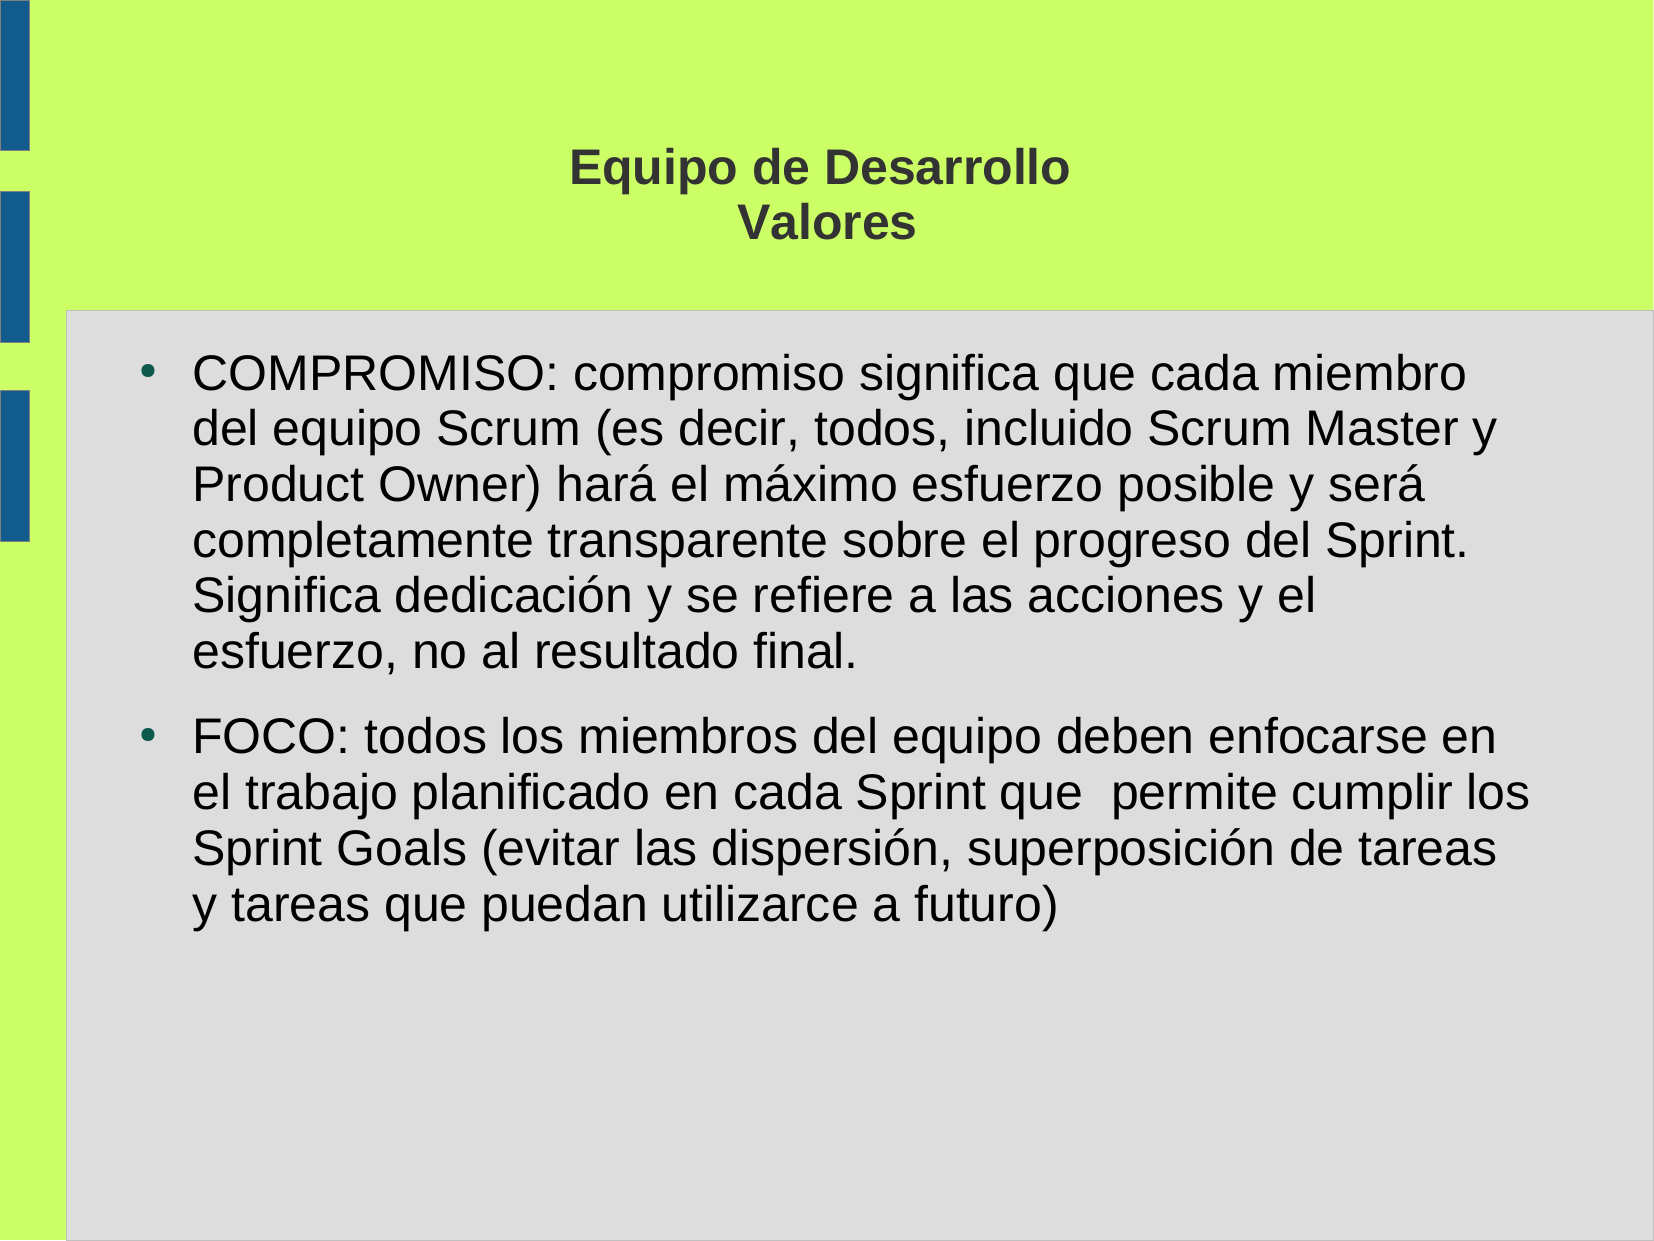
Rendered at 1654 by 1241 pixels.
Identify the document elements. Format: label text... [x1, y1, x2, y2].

list COMPROMISO: compromiso significa que cada miembro del equipo Scrum (es decir, todos, incluido Scrum Master y Product Owner) hará el máximo esfuerzo posible y será completamente transparente sobre el progreso del Sprint. Significa dedicación y se refiere a las acciones y el esfuerzo, no al resultado final. FOCO: todos los miembros del equipo deben enfocarse en el trabajo planificado en cada Sprint que permite cumplir los Sprint Goals (evitar las dispersión, superposición de tareas y tareas que puedan utilizarce a futuro) [121, 344, 1534, 1127]
title Equipo de Desarrollo Valores [121, 91, 1534, 299]
